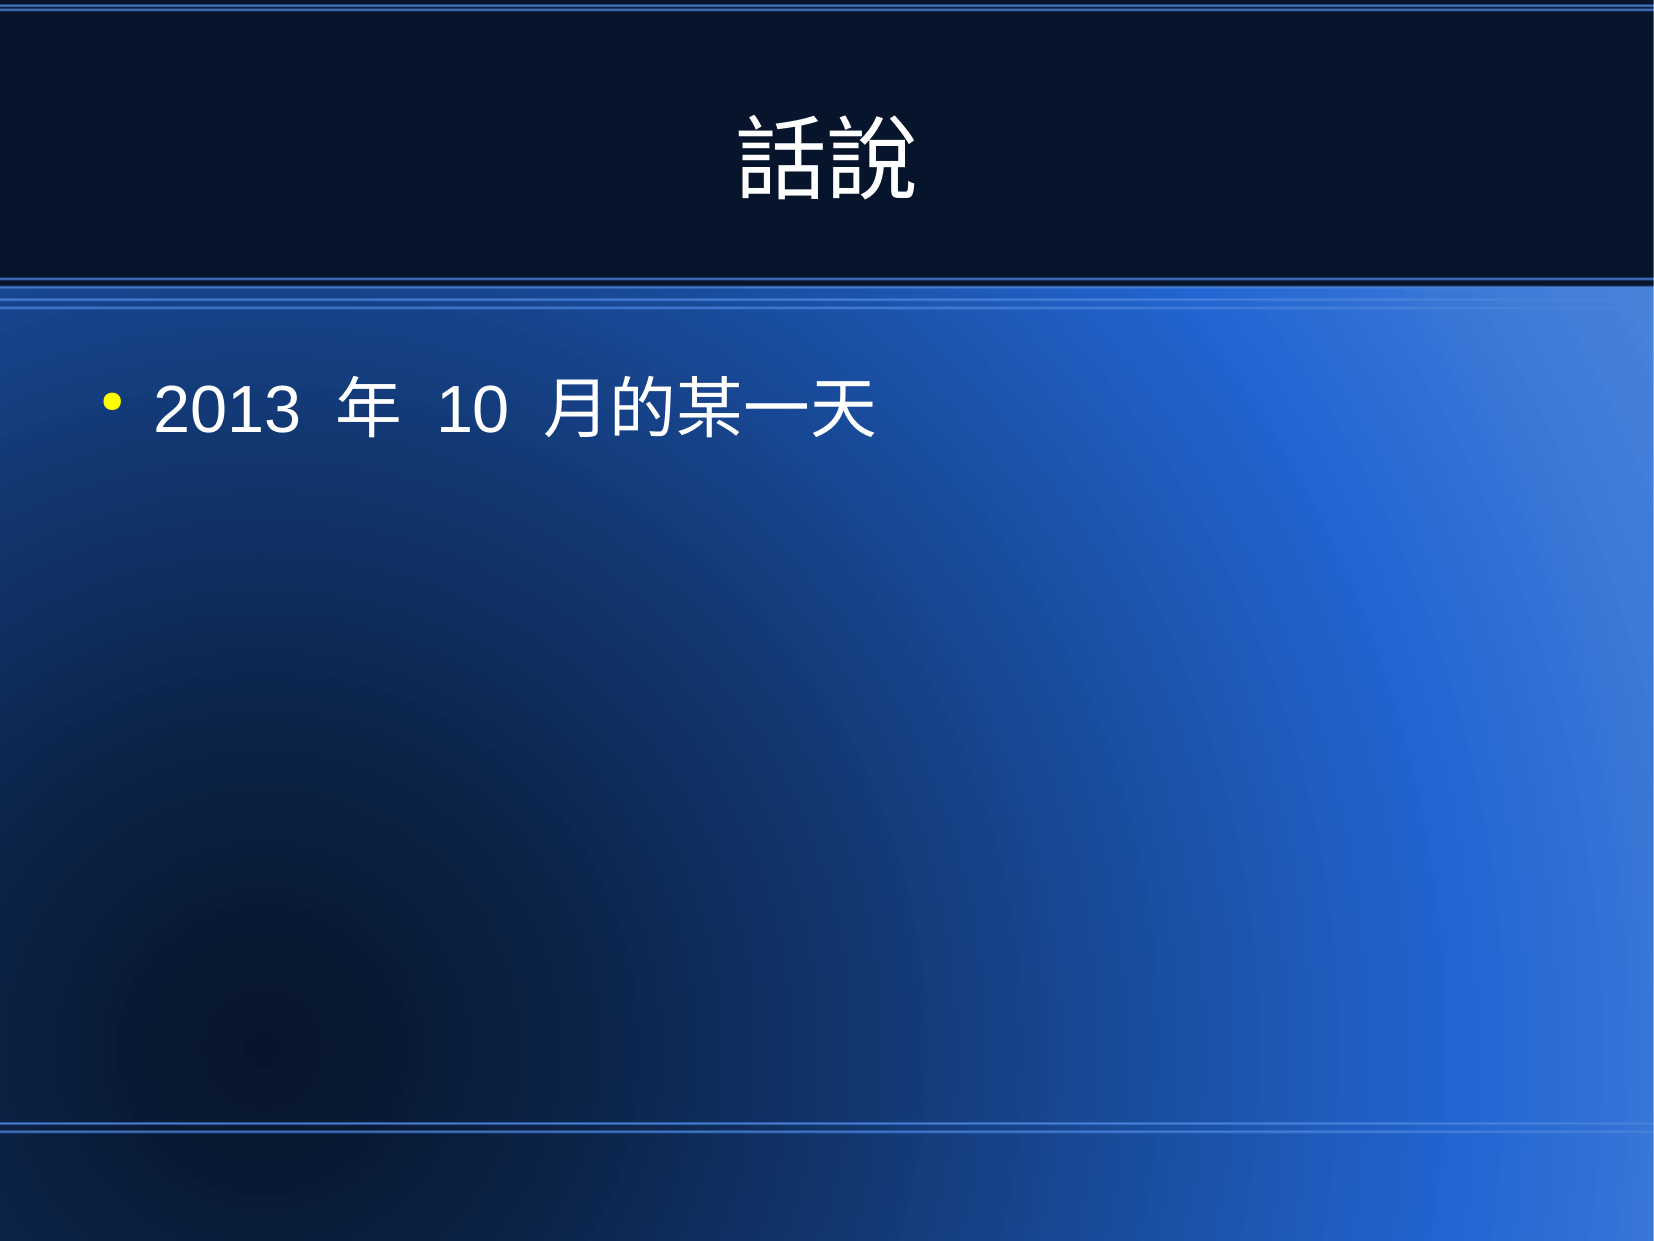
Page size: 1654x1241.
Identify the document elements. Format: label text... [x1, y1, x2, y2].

picture [0, 0, 1654, 1241]
title 話說 [82, 49, 1571, 257]
list 2013 年 10 月的某一天 [82, 355, 1571, 1075]
